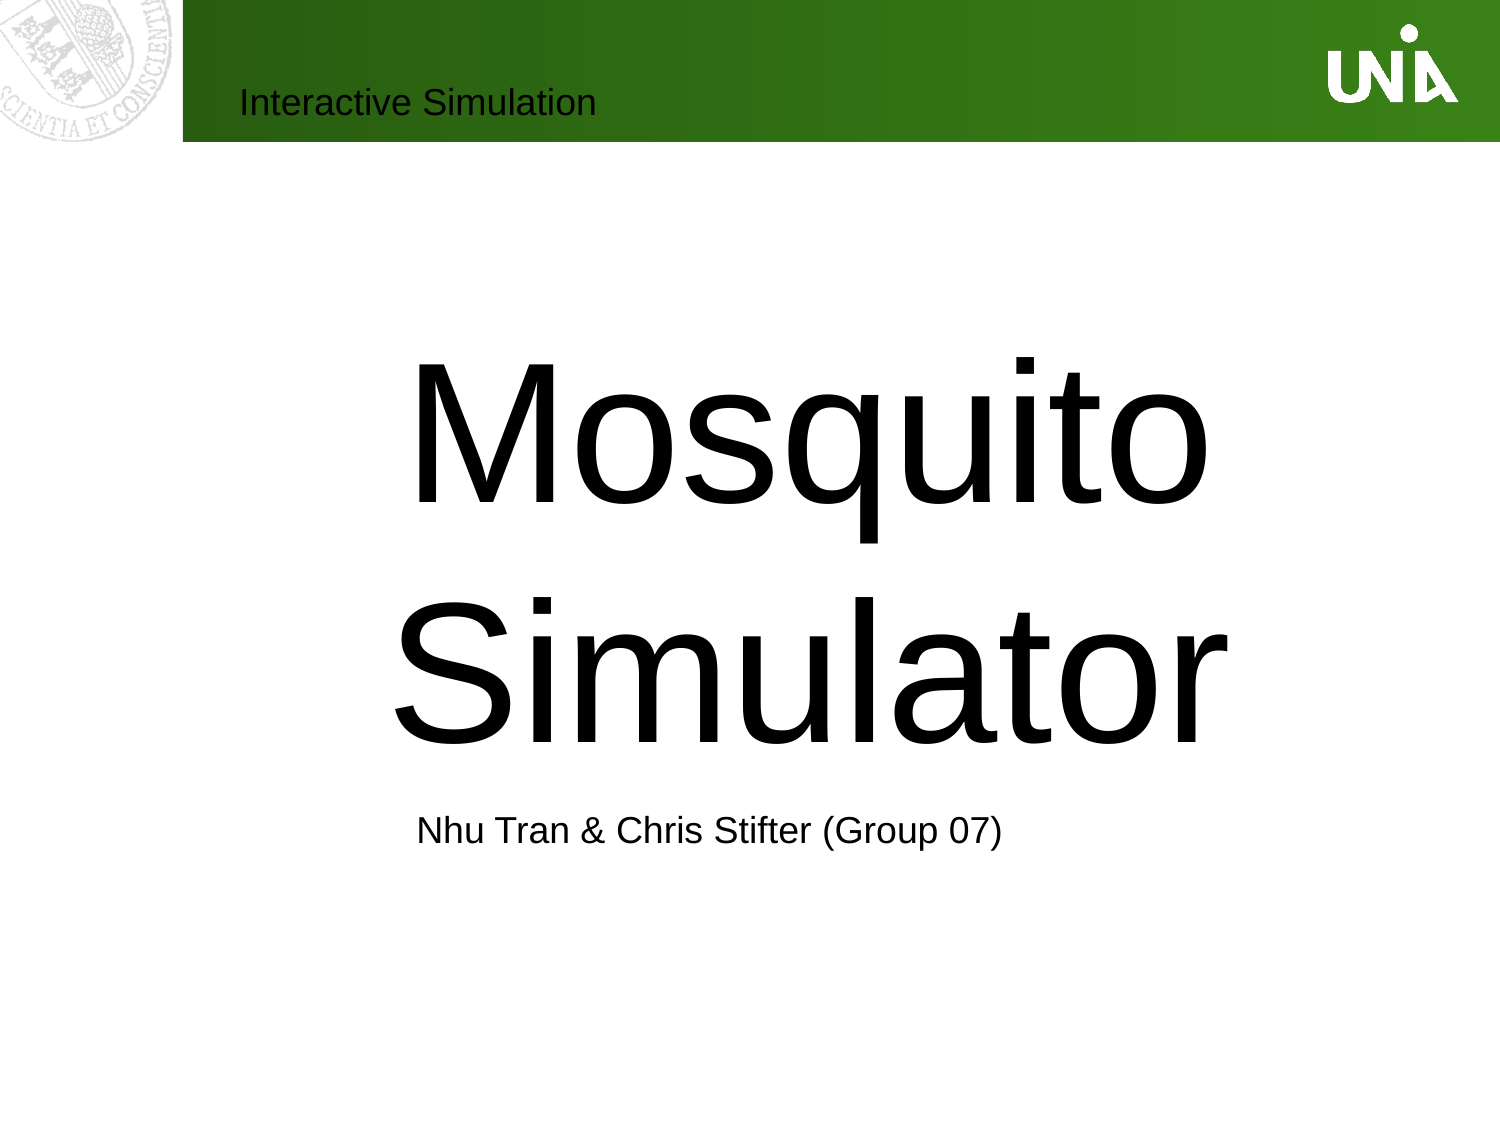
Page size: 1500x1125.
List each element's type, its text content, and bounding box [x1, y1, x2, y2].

picture [0, 0, 172, 142]
text_box Mosquito Simulator [247, 295, 1370, 981]
picture [1328, 24, 1459, 103]
text_box Interactive Simulation [224, 70, 1170, 128]
text_box Nhu Tran & Chris Stifter (Group 07) [401, 798, 1170, 898]
